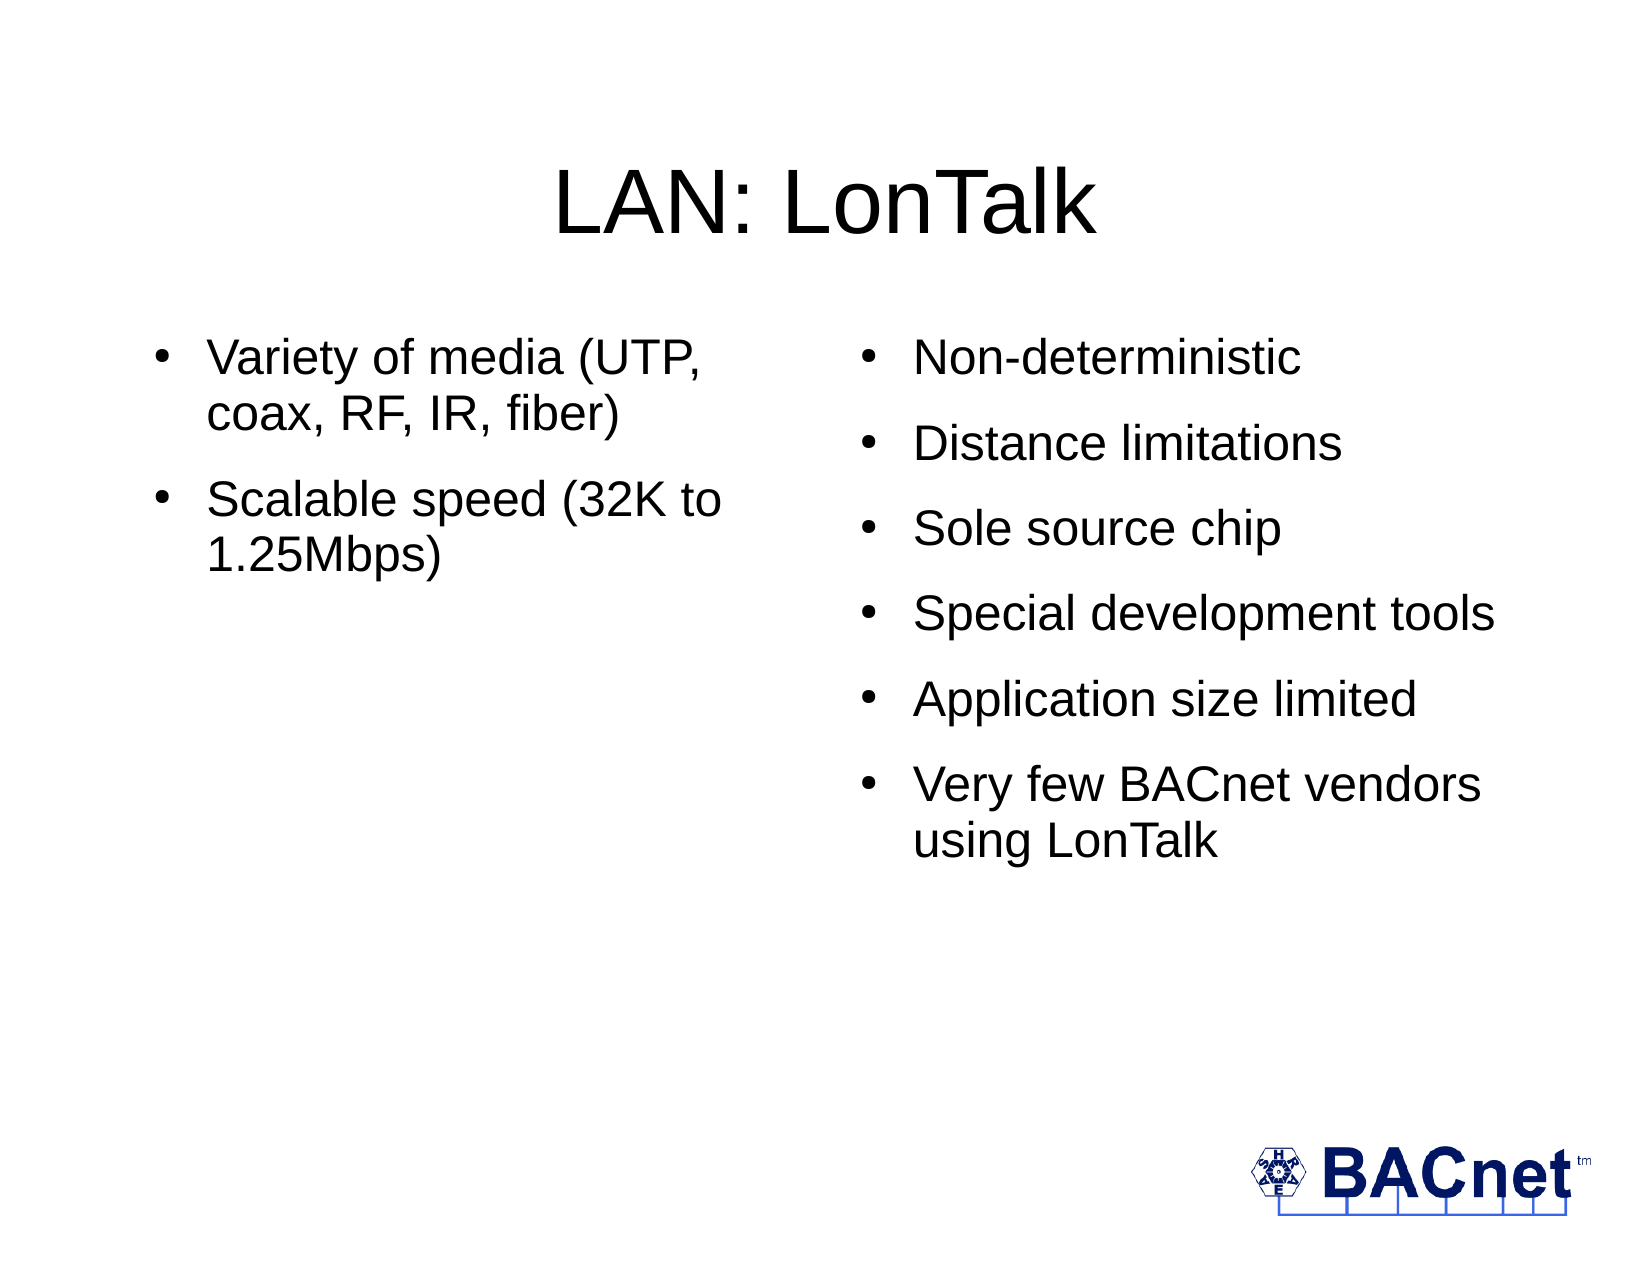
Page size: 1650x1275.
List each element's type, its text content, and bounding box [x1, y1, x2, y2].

picture [1251, 1146, 1591, 1216]
list Non-deterministic Distance limitations Sole source chip Special development tools Application size limited Very few BACnet vendors using LonTalk [842, 329, 1515, 1079]
list Variety of media (UTP, coax, RF, IR, fiber) Scalable speed (32K to 1.25Mbps) [135, 329, 809, 1079]
title LAN: LonTalk [135, 112, 1515, 291]
